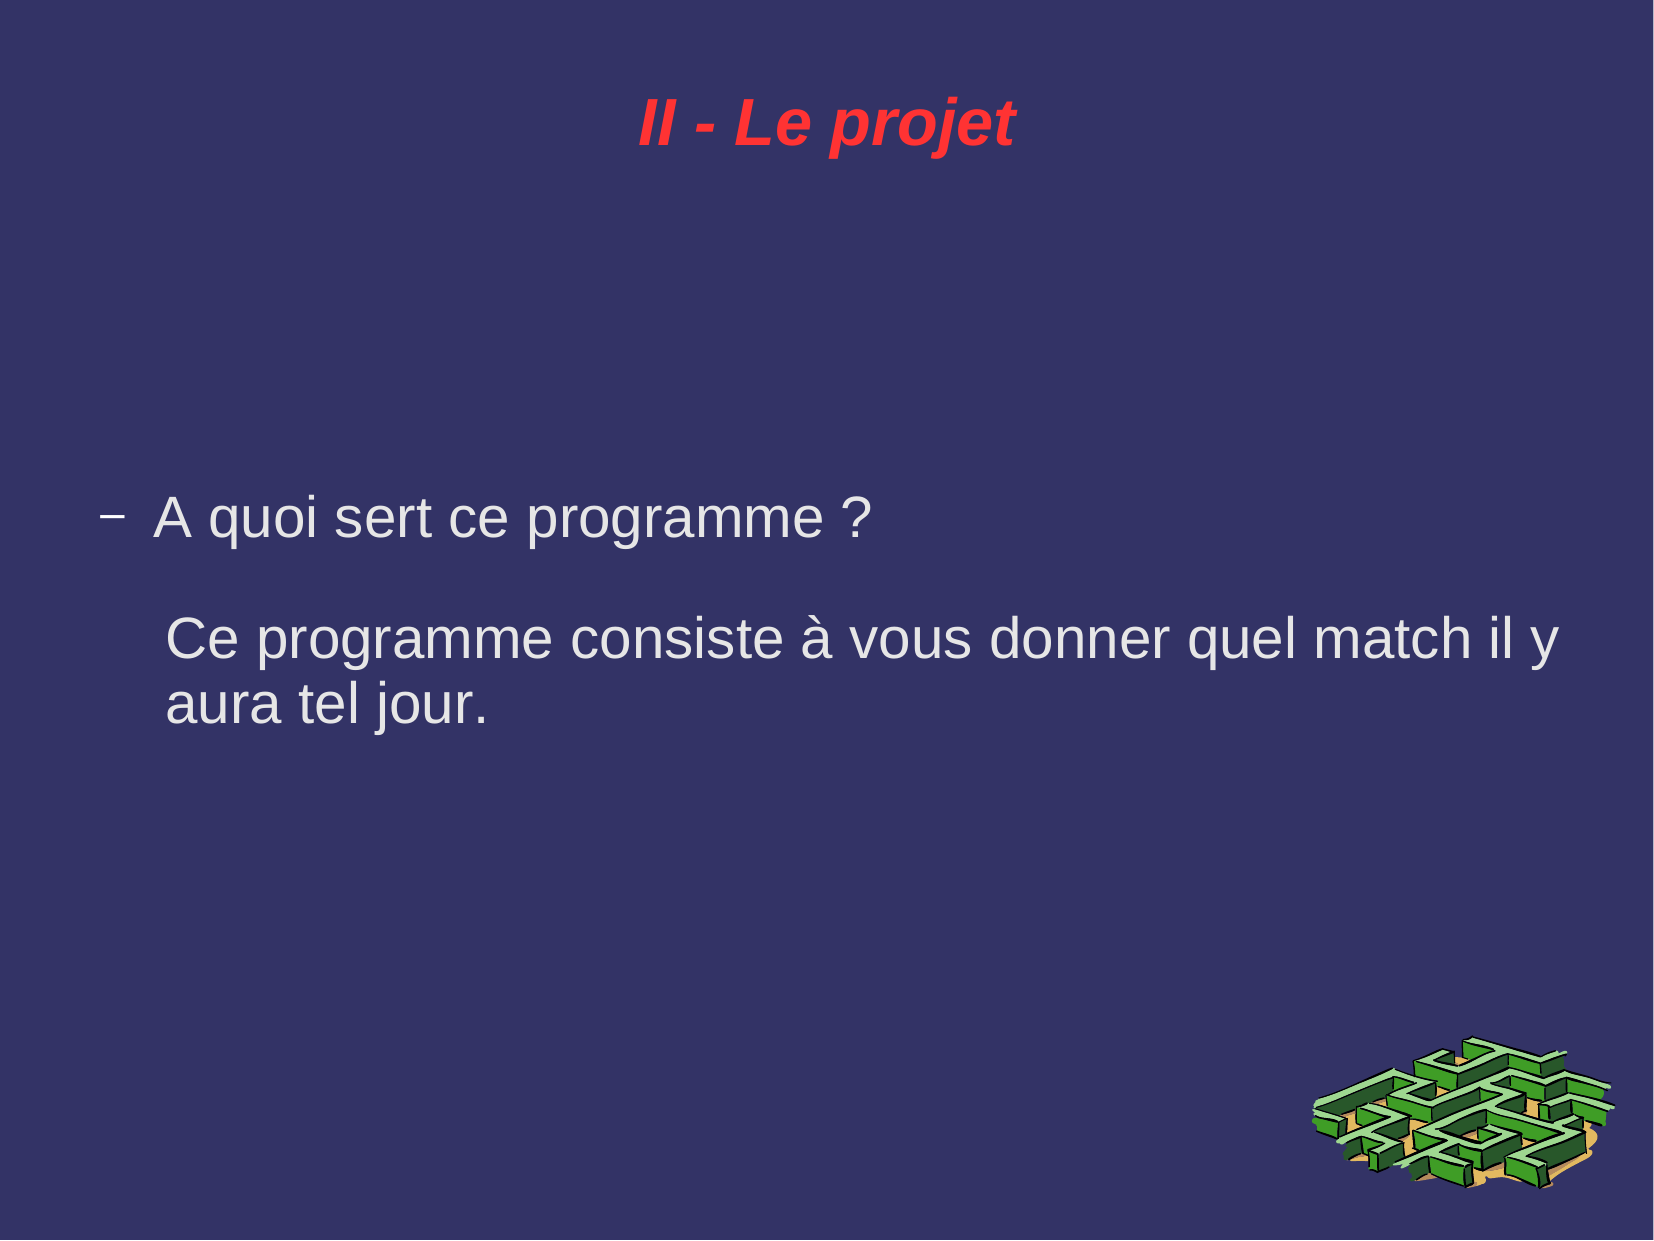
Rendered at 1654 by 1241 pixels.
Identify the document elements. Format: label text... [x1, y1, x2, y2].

title II - Le projet [121, 19, 1534, 227]
list A quoi sert ce programme ? Ce programme consiste à vous donner quel match il y aura tel jour. [82, 290, 1571, 1109]
